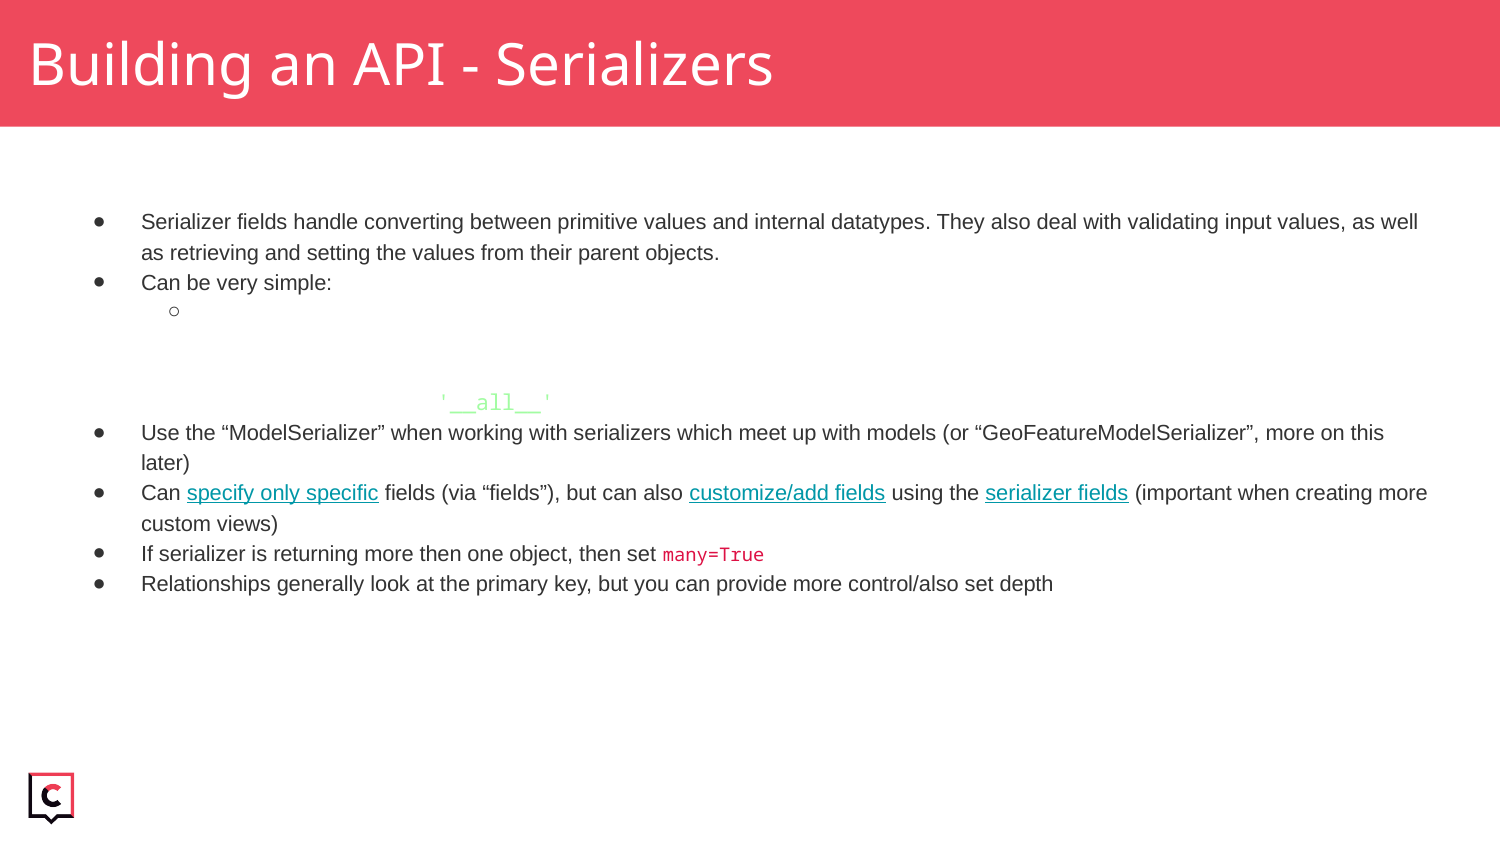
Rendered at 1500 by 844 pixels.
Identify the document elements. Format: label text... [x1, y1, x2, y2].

list Serializer fields handle converting between primitive values and internal datatypes. They also deal with validating input values, as well as retrieving and setting the values from their parent objects. Can be very simple: class AnnualRouteRidershipSerializer(serializers.ModelSerializer): class Meta: model = AnnualRouteRidership fields = '__all__' Use the “ModelSerializer” when working with serializers which meet up with models (or “GeoFeatureModelSerializer”, more on this later) Can specify only specific fields (via “fields”), but can also customize/add fields using the serializer fields (important when creating more custom views) If serializer is returning more then one object, then set many=True Relationships generally look at the primary key, but you can provide more control/also set depth [51, 189, 1449, 750]
title Building an API - Serializers [13, 12, 1412, 107]
picture [19, 764, 82, 830]
